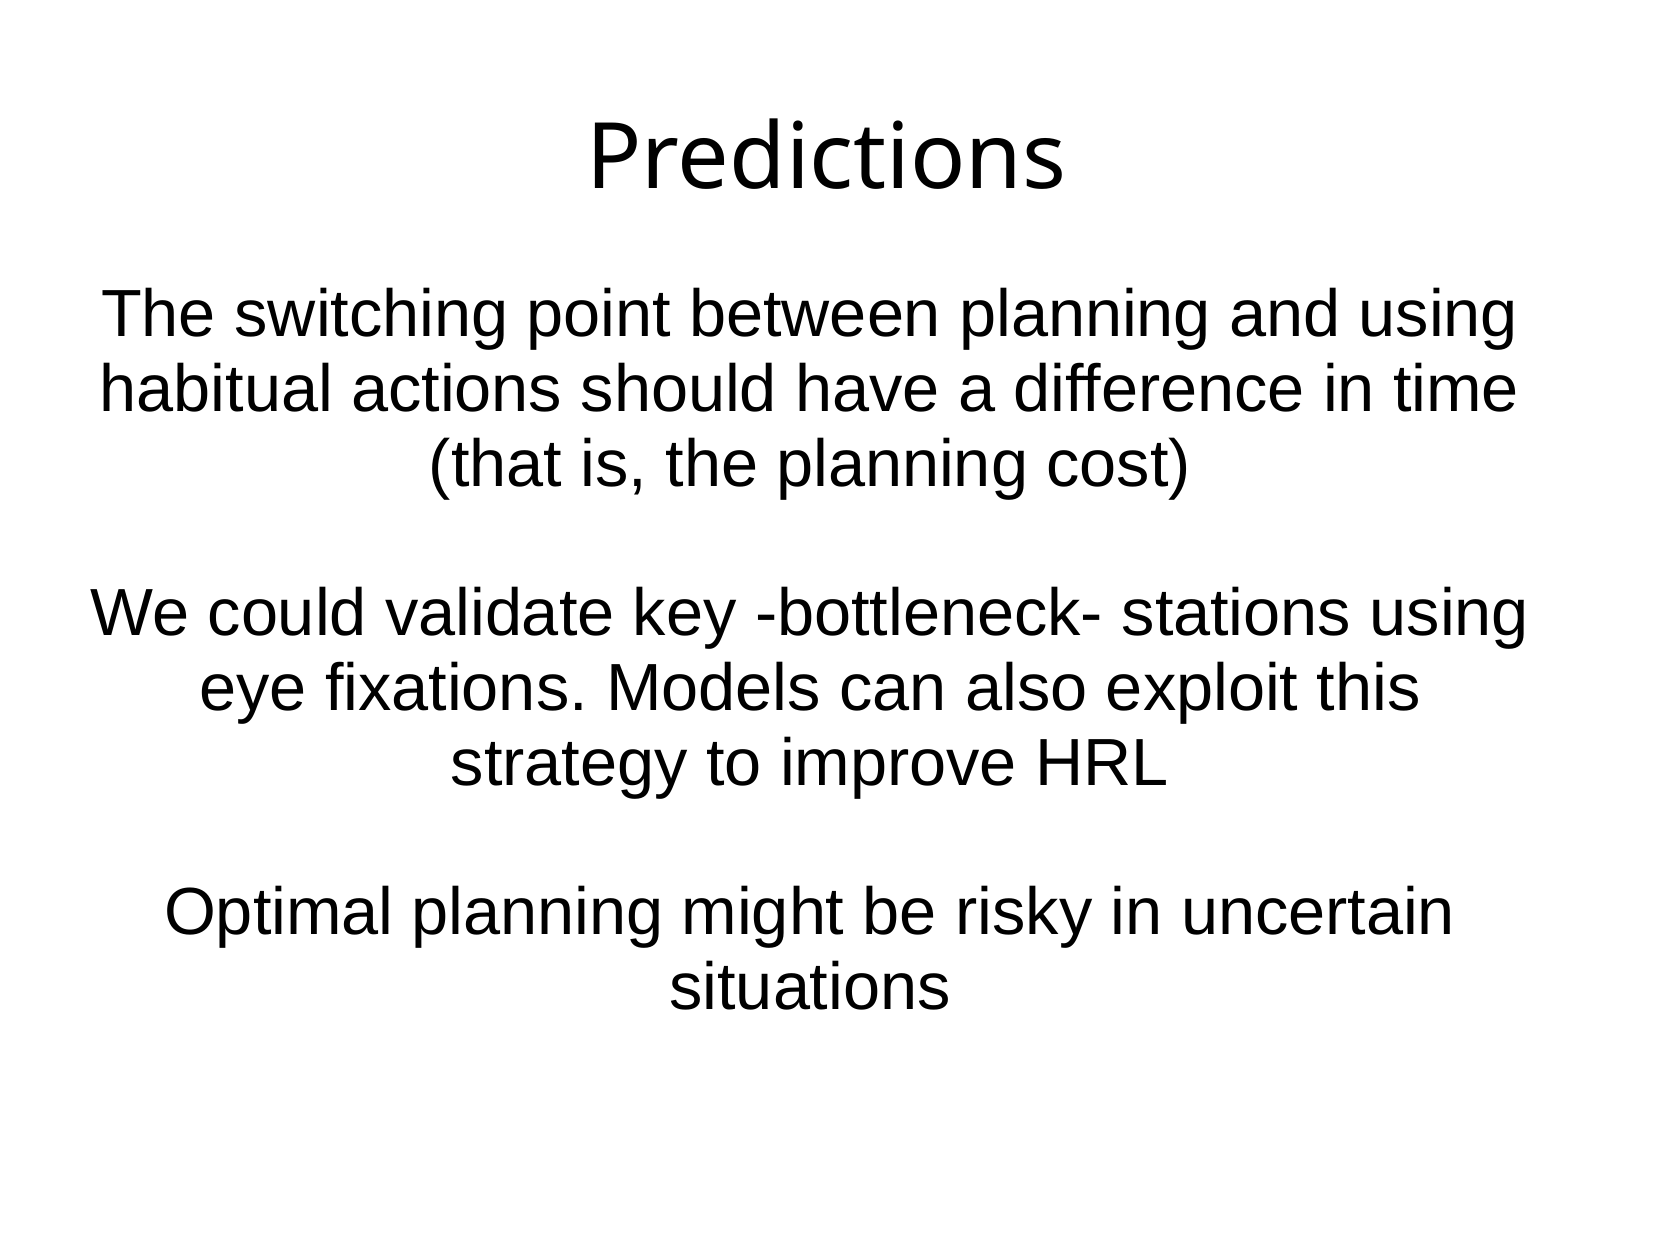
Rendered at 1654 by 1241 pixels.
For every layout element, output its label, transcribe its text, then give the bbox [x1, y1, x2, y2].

title Predictions [82, 49, 1571, 257]
subtitle The switching point between planning and using habitual actions should have a difference in time (that is, the planning cost) We could validate key -bottleneck- stations using eye fixations. Models can also exploit this strategy to improve HRL Optimal planning might be risky in uncertain situations [82, 277, 1538, 1023]
